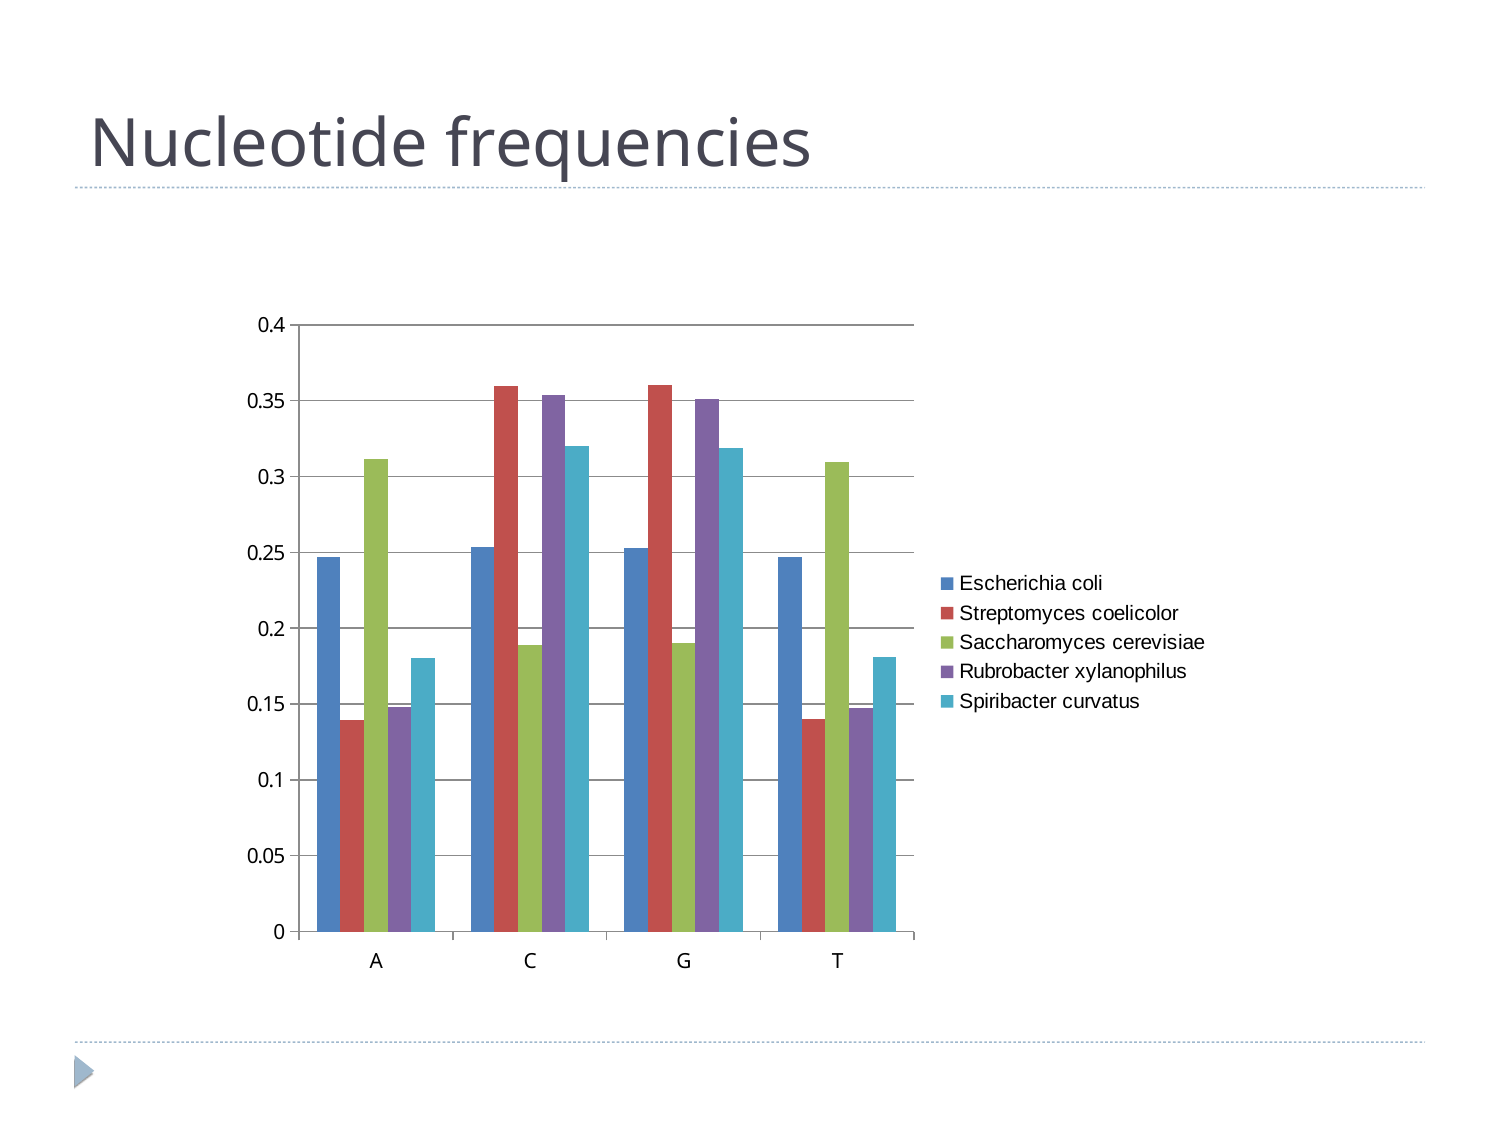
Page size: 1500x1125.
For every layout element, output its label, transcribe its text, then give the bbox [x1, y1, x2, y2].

chart [226, 296, 1225, 989]
text_box Nucleotide frequencies [75, 24, 1425, 188]
